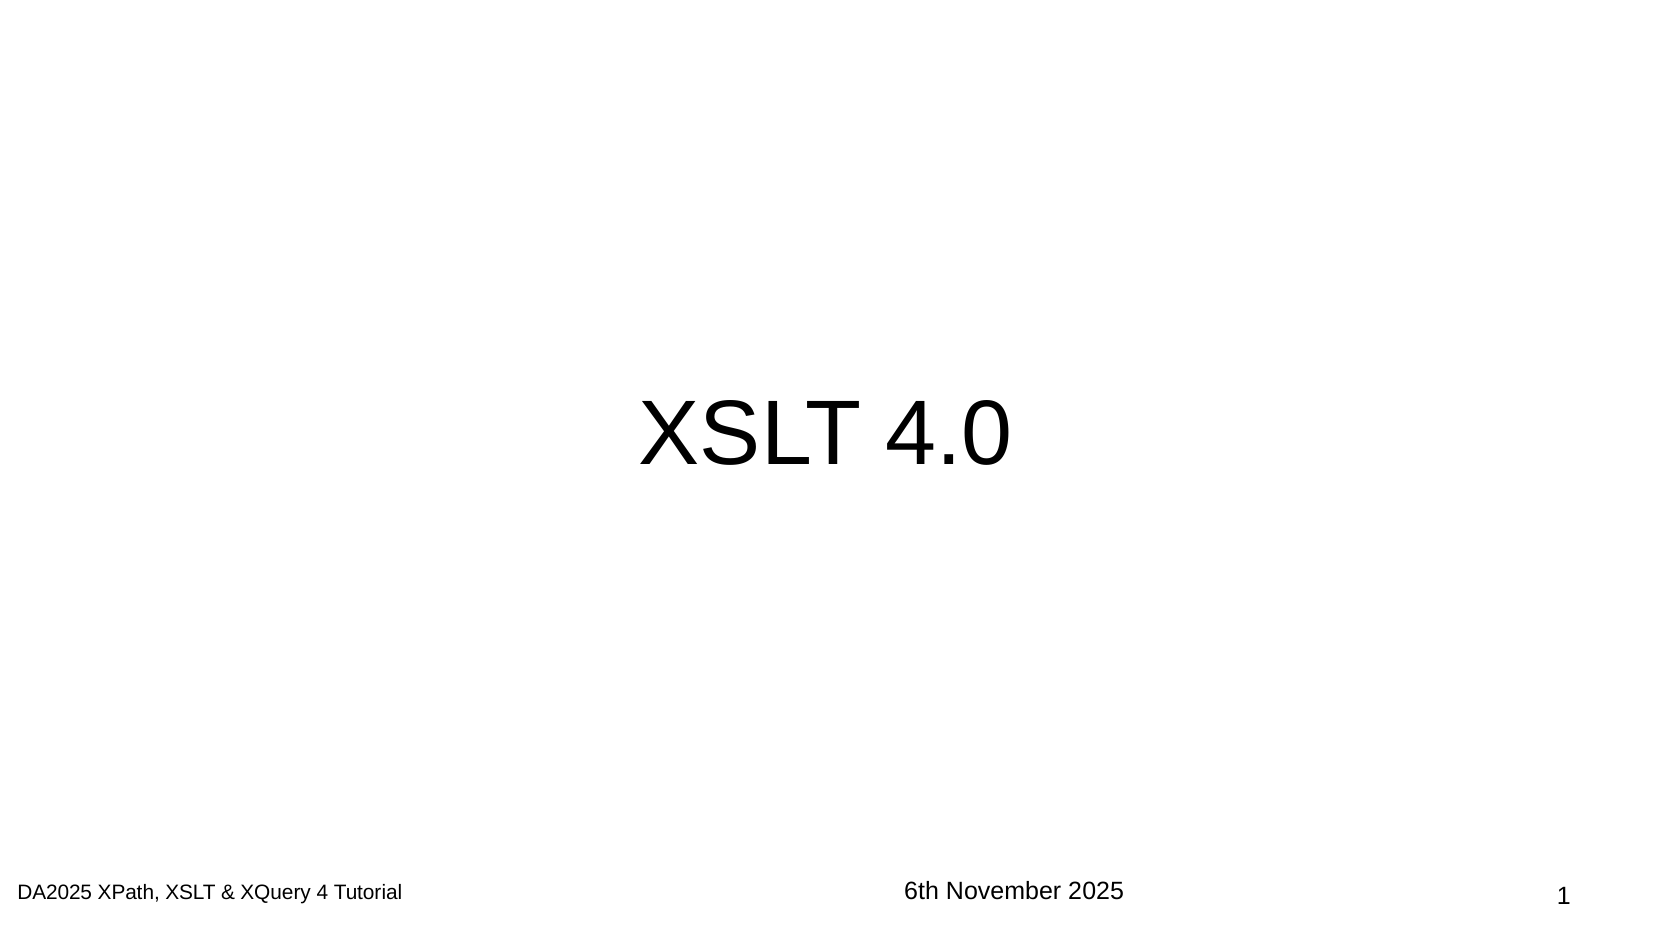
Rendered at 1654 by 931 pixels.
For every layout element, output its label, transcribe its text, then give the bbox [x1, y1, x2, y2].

title XSLT 4.0 [81, 355, 1570, 511]
